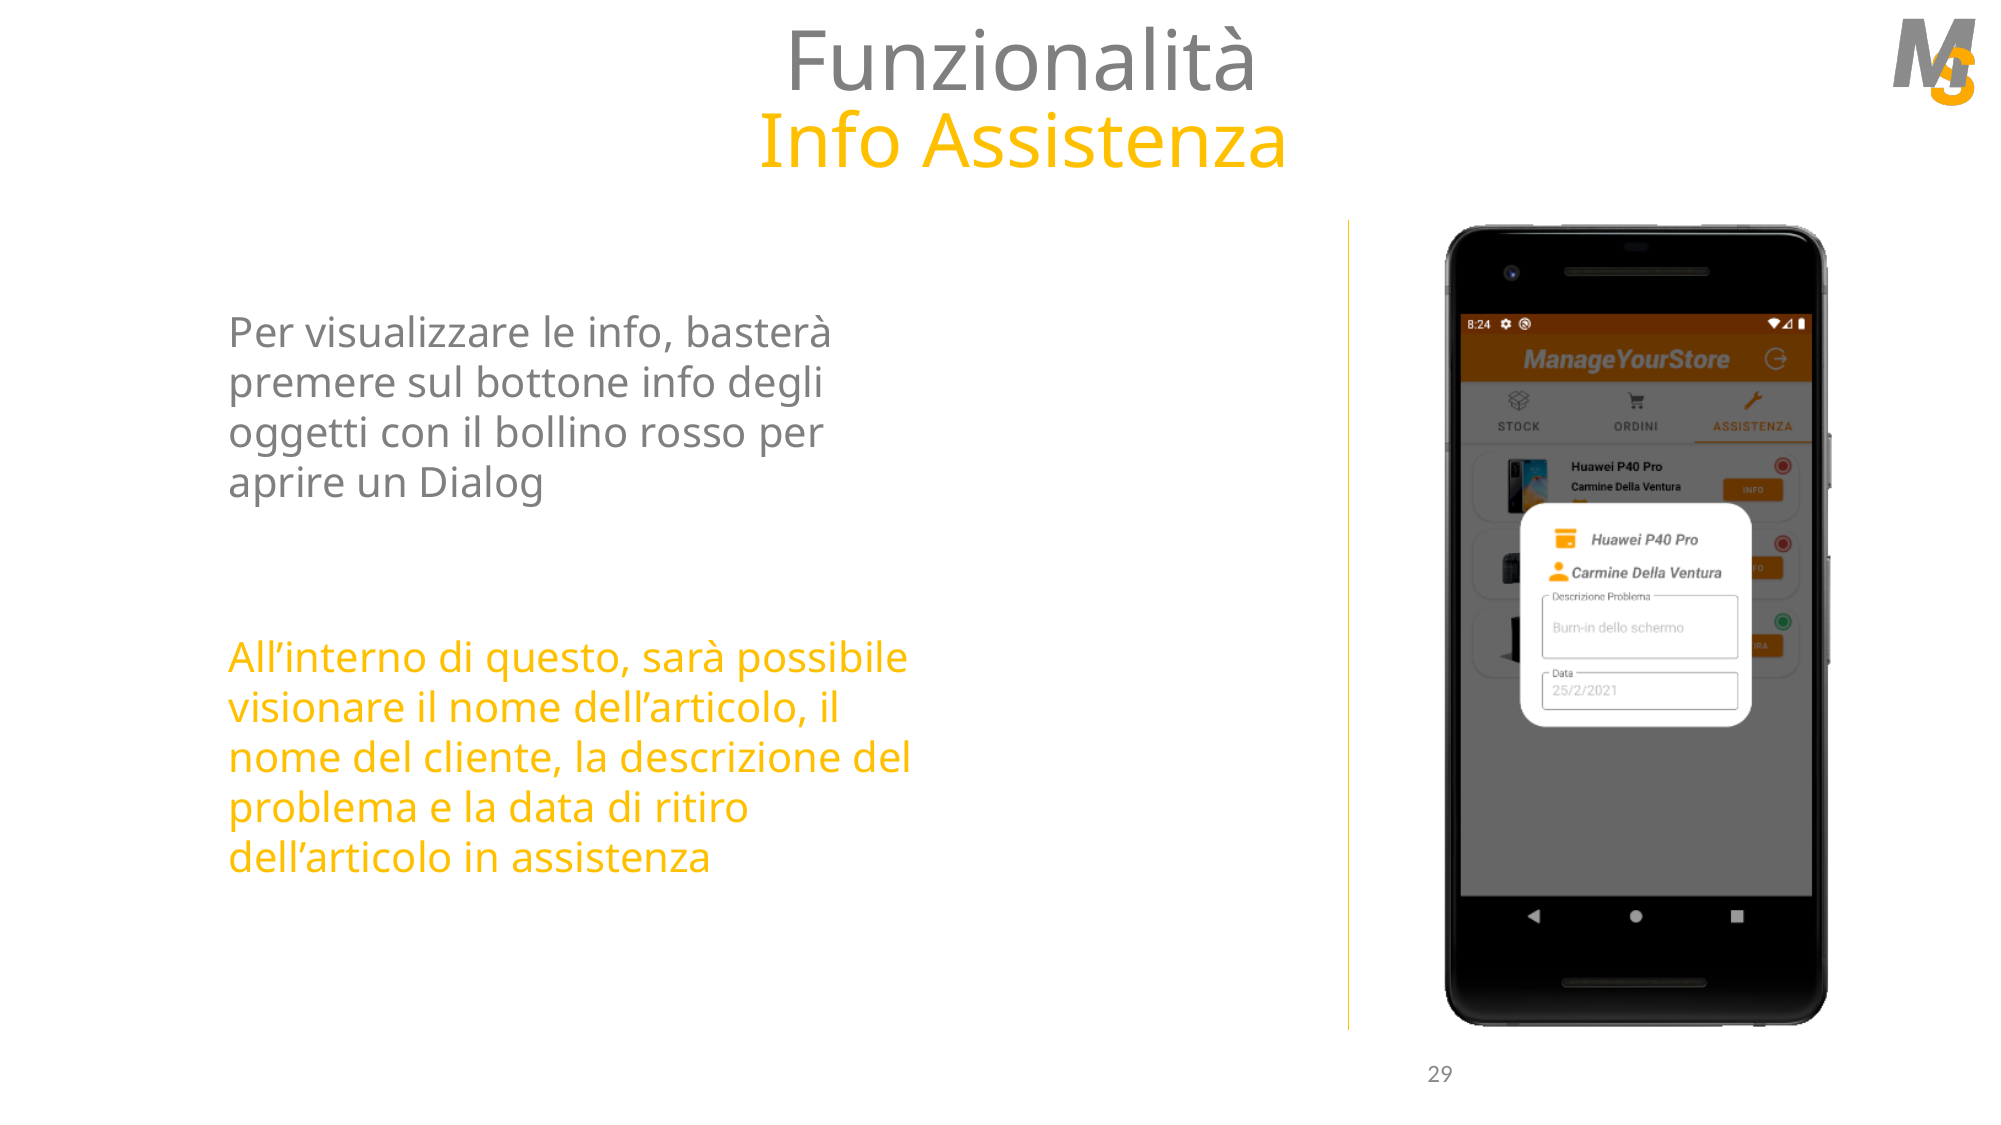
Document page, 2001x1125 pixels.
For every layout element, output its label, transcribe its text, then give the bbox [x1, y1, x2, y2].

text_box All’interno di questo, sarà possibile visionare il nome dell’articolo, il nome del cliente, la descrizione del problema e la data di ritiro dell’articolo in assistenza [213, 623, 942, 891]
text_box [1412, 1042, 1863, 1103]
text_box Info Assistenza [744, 85, 1327, 192]
text_box Per visualizzare le info, basterà premere sul bottone info degli oggetti con il bollino rosso per aprire un Dialog [213, 298, 942, 516]
picture [1876, 0, 1993, 117]
picture [1440, 220, 1835, 1030]
text_box Funzionalità [759, 0, 1285, 85]
